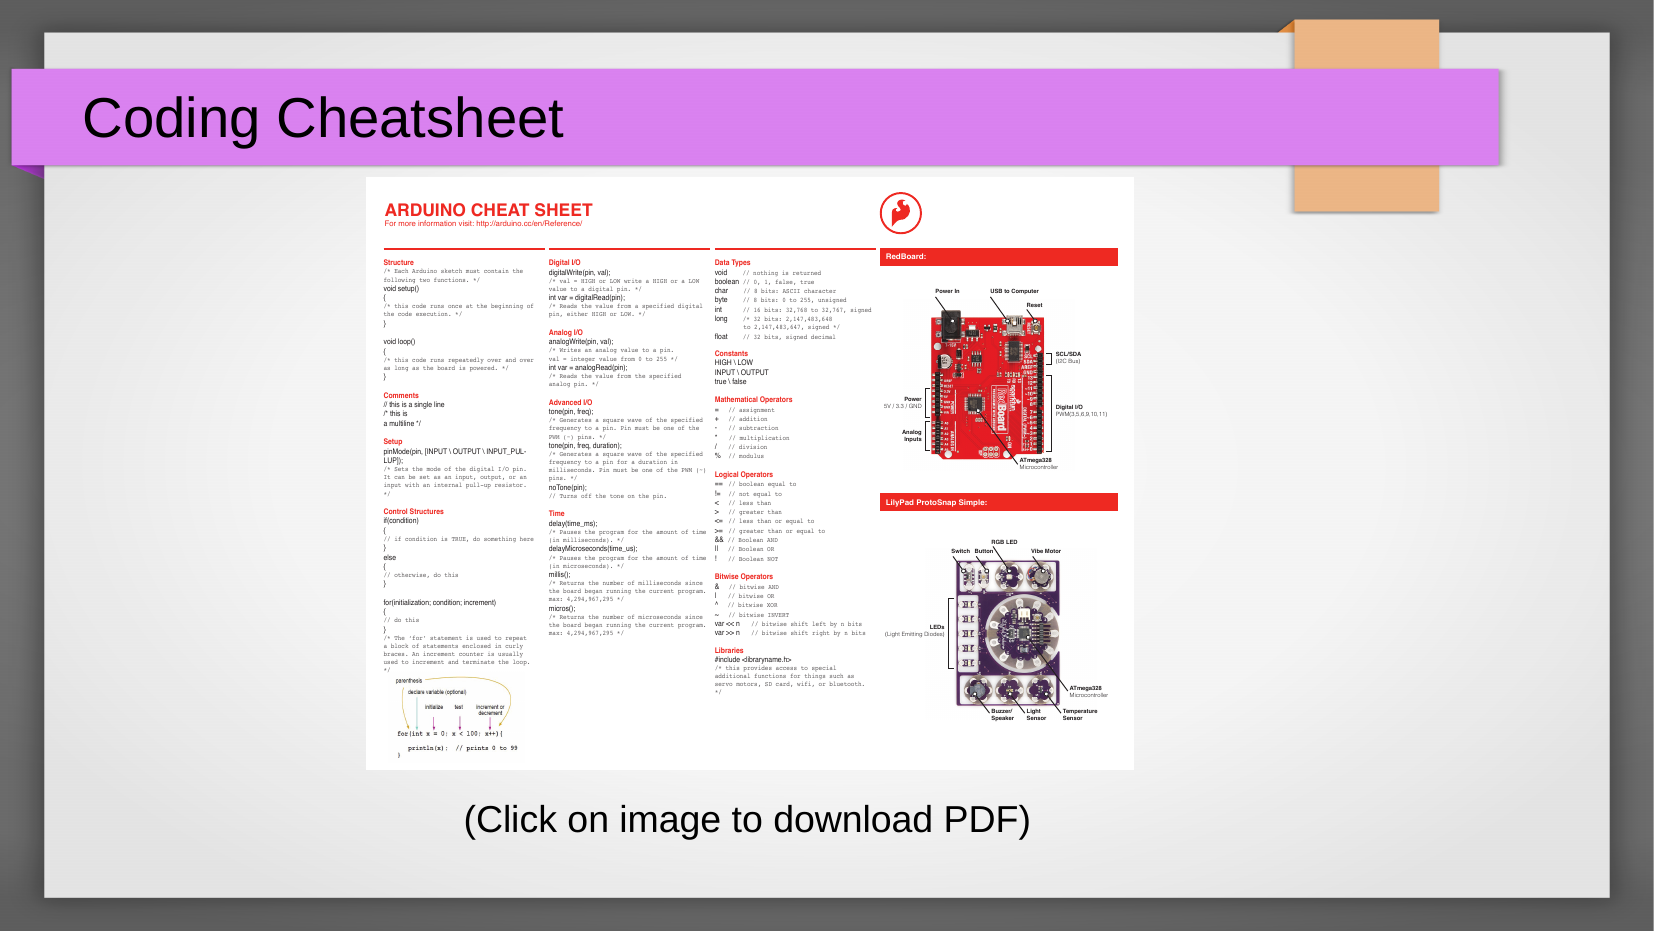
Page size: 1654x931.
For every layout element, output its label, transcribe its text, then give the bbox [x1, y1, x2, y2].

text_box (Click on image to download PDF) [448, 791, 1063, 849]
picture [0, 0, 1654, 931]
title Coding Cheatsheet [82, 70, 1489, 166]
